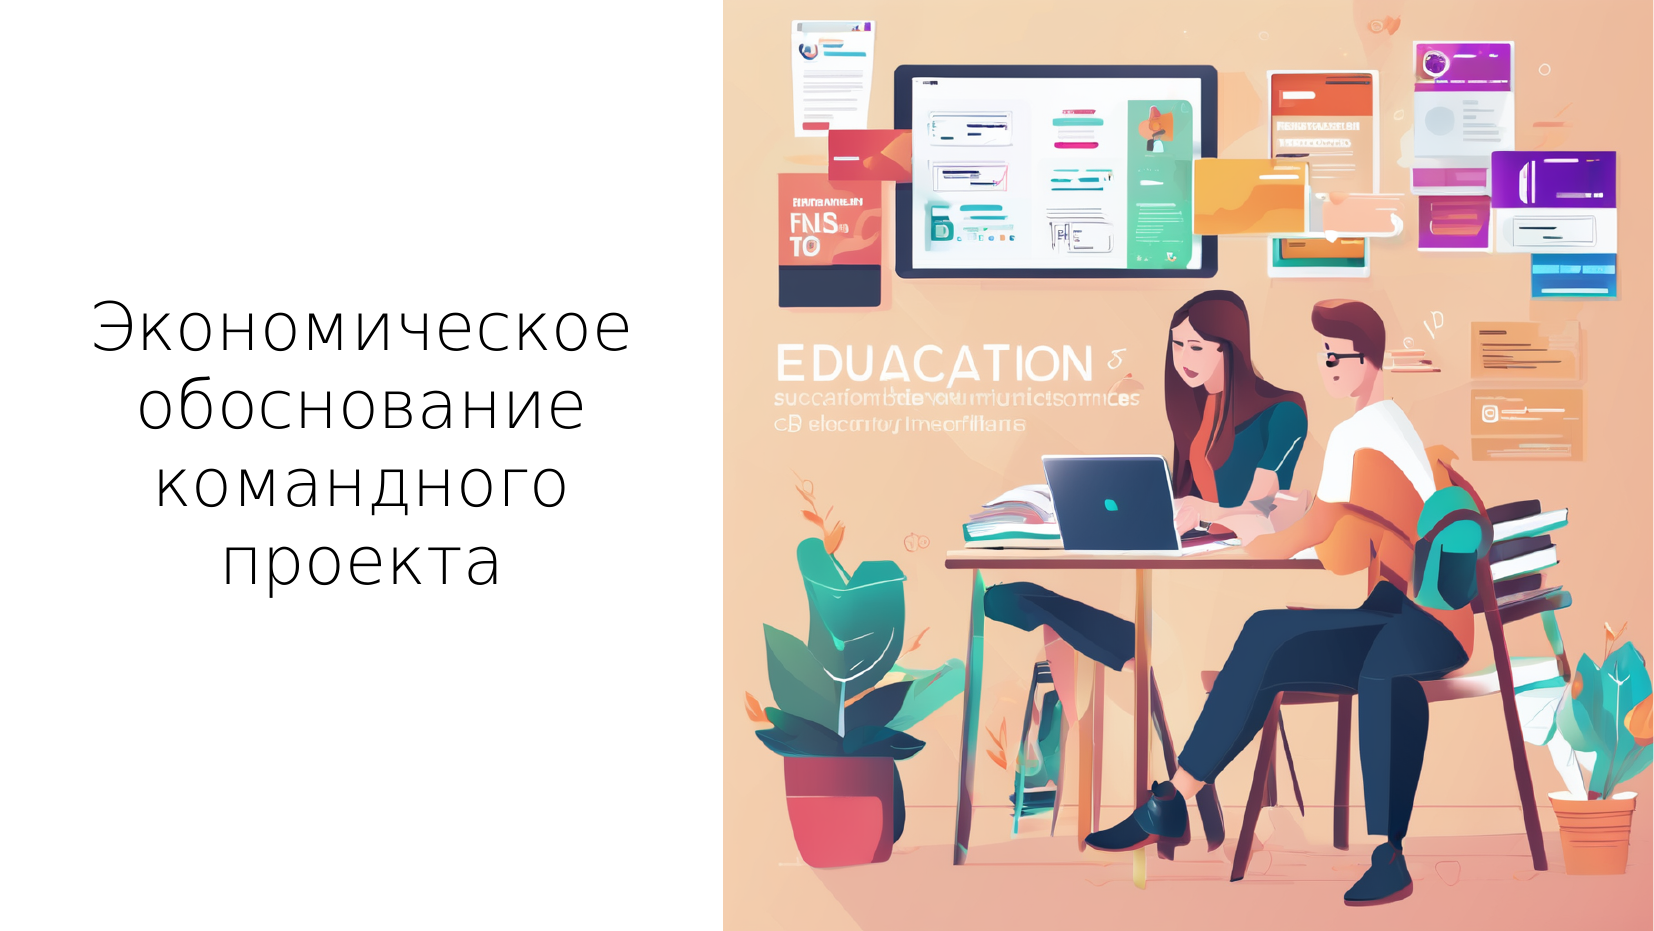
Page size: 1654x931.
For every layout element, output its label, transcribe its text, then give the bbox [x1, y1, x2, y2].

text_box Экономическое обоснование командного проекта [0, 288, 723, 601]
picture [723, 0, 1654, 931]
